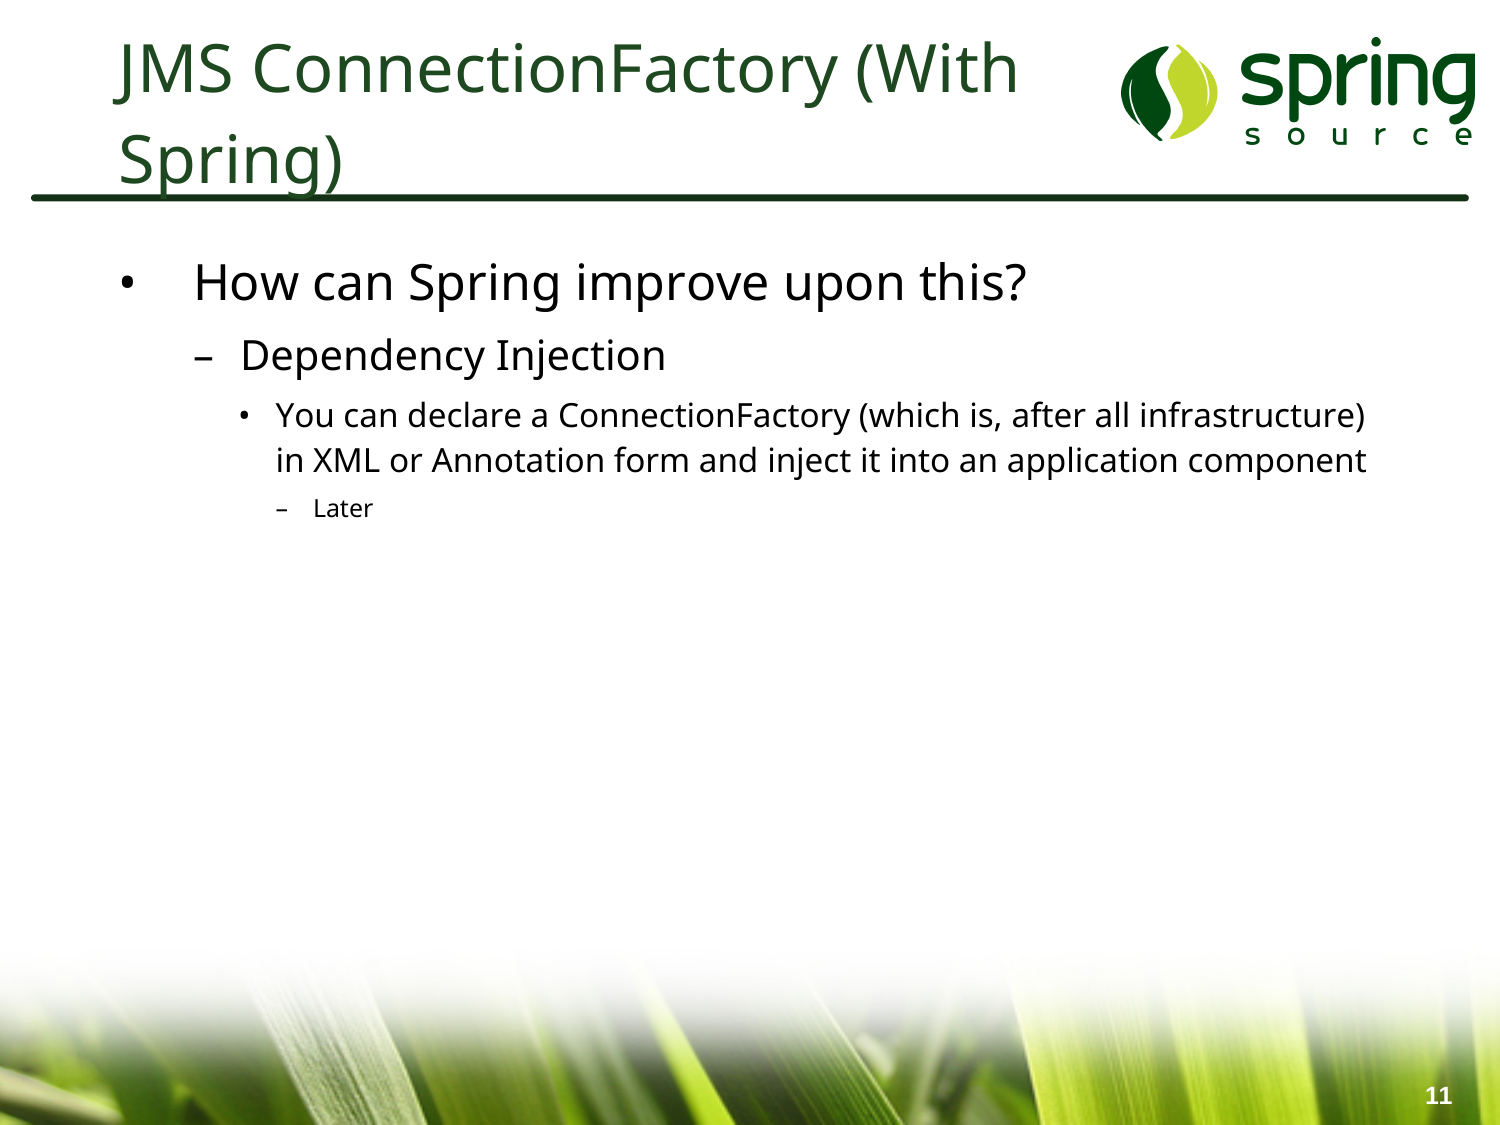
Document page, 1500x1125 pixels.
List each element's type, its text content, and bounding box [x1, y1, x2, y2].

title JMS ConnectionFactory (With Spring) [103, 14, 1136, 192]
list How can Spring improve upon this? Dependency Injection You can declare a ConnectionFactory (which is, after all infrastructure) in XML or Annotation form and inject it into an application component Later [103, 239, 1394, 903]
picture [0, 944, 1500, 1125]
picture [1136, 37, 1475, 145]
